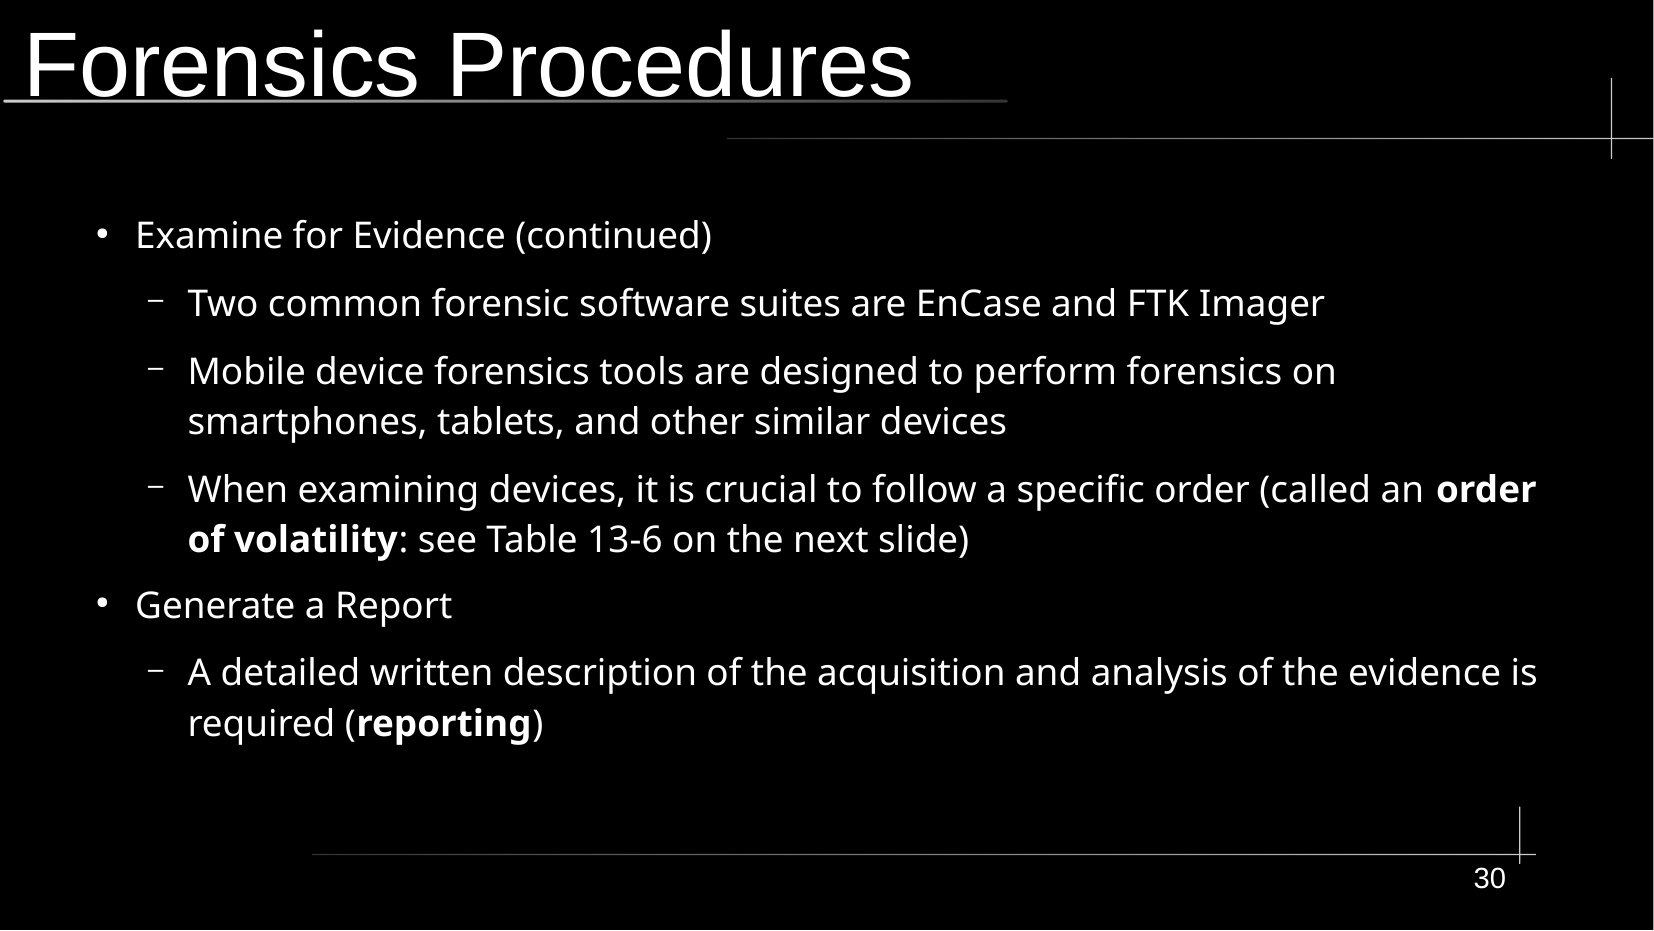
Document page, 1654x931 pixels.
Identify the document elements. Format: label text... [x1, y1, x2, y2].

title Forensics Procedures [23, 11, 1589, 119]
list Examine for Evidence (continued) Two common forensic software suites are EnCase and FTK Imager Mobile device forensics tools are designed to perform forensics on smartphones, tablets, and other similar devices When examining devices, it is crucial to follow a specific order (called an order of volatility: see Table 13-6 on the next slide) Generate a Report A detailed written description of the acquisition and analysis of the evidence is required (reporting) [82, 209, 1571, 749]
